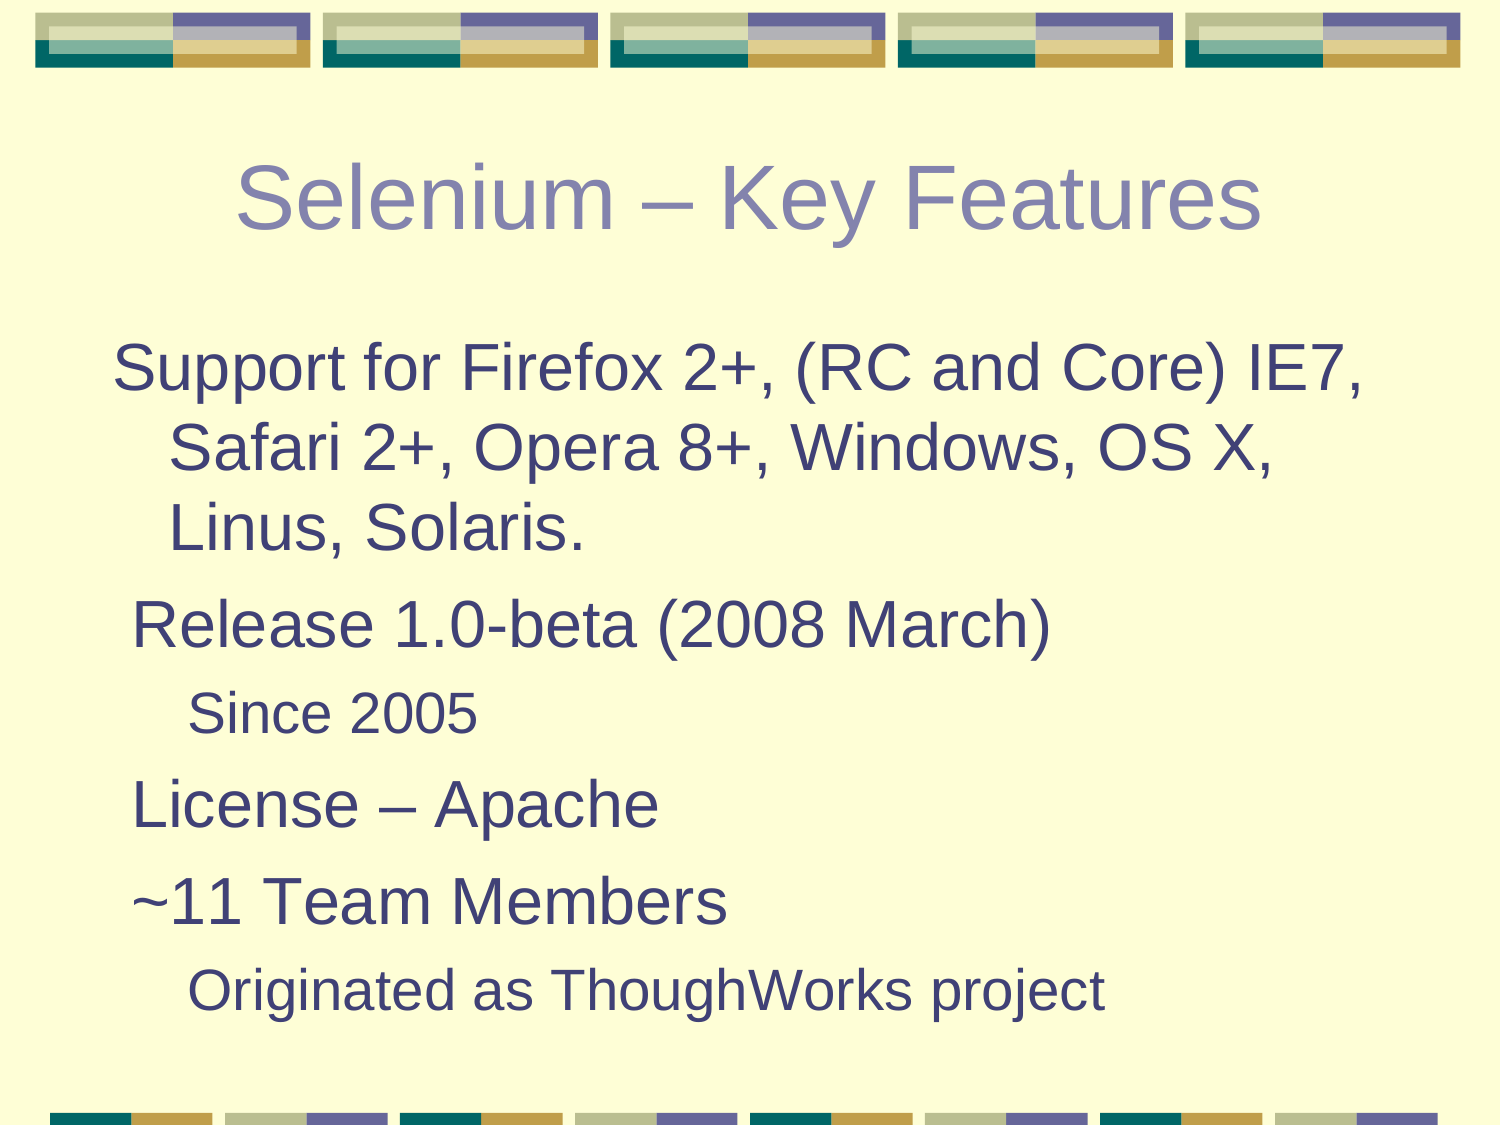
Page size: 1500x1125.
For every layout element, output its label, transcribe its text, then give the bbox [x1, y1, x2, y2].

title Selenium – Key Features [112, 79, 1388, 308]
list Support for Firefox 2+, (RC and Core) IE7, Safari 2+, Opera 8+, Windows, OS X, Linus, Solaris. Release 1.0-beta (2008 March) Since 2005 License – Apache ~11 Team Members Originated as ThoughWorks project [112, 324, 1388, 1018]
